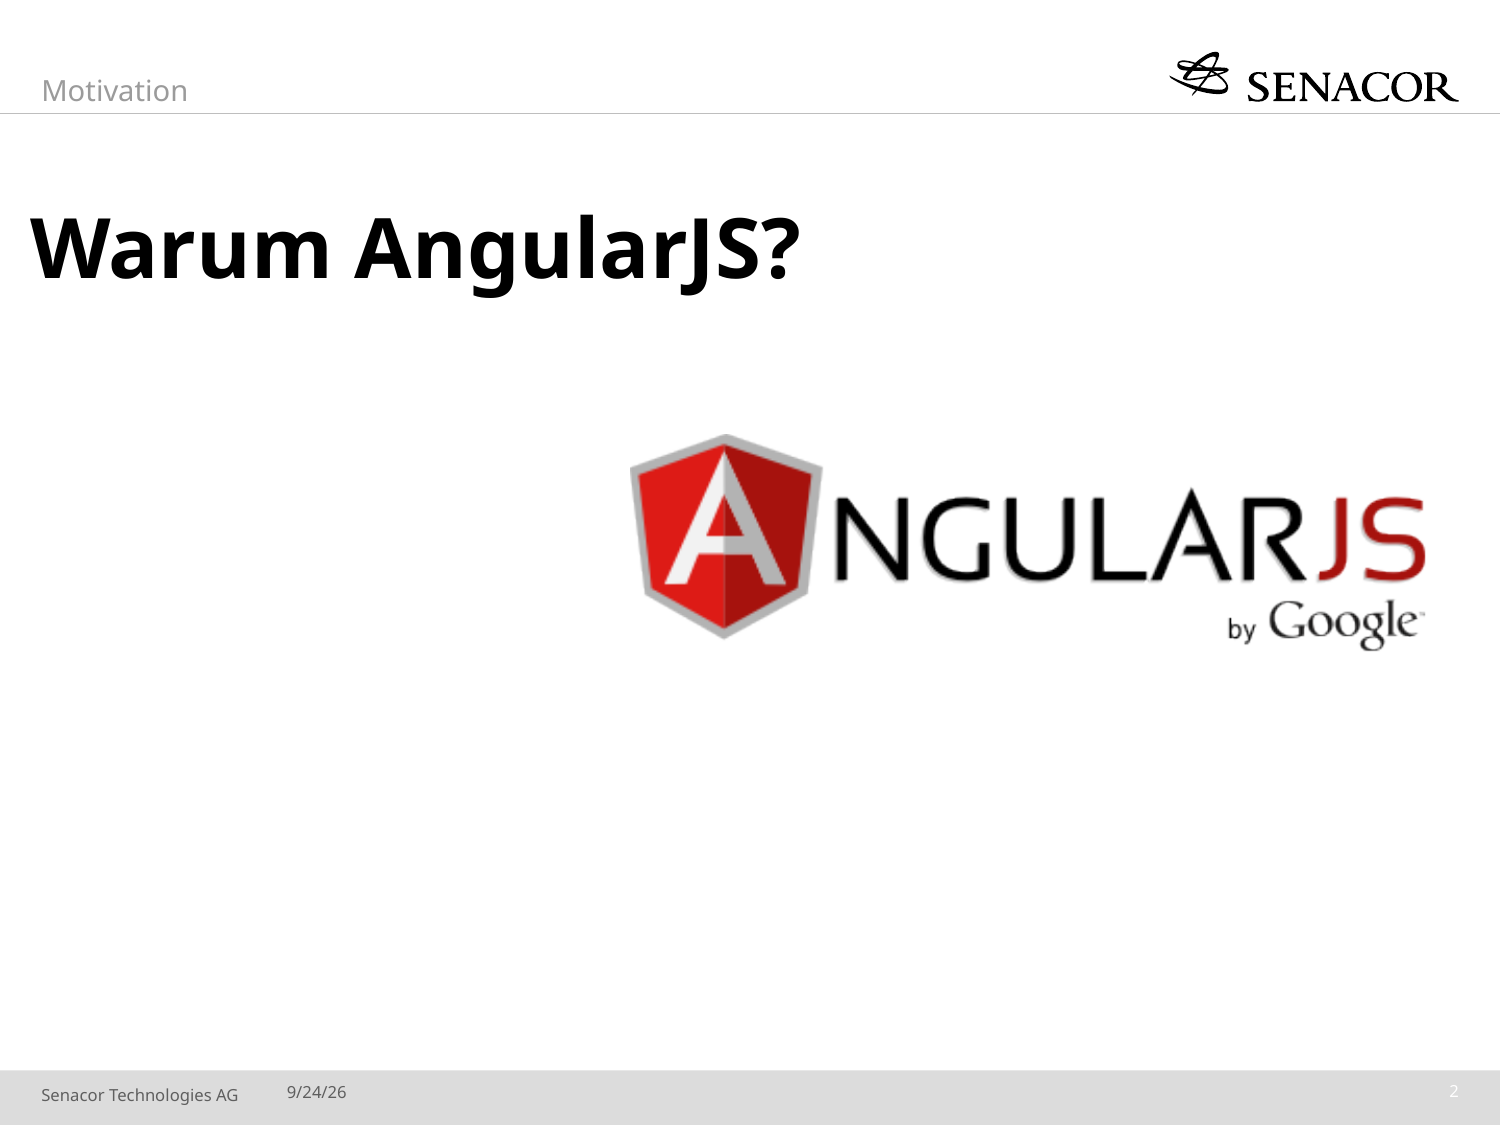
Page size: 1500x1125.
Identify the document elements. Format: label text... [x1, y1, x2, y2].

title Warum AngularJS? [30, 195, 826, 496]
picture [630, 434, 1428, 660]
slide_number 3/10/14 [286, 1070, 408, 1125]
list Motivation [41, 42, 1164, 114]
slide_number 8 [1352, 1070, 1459, 1125]
